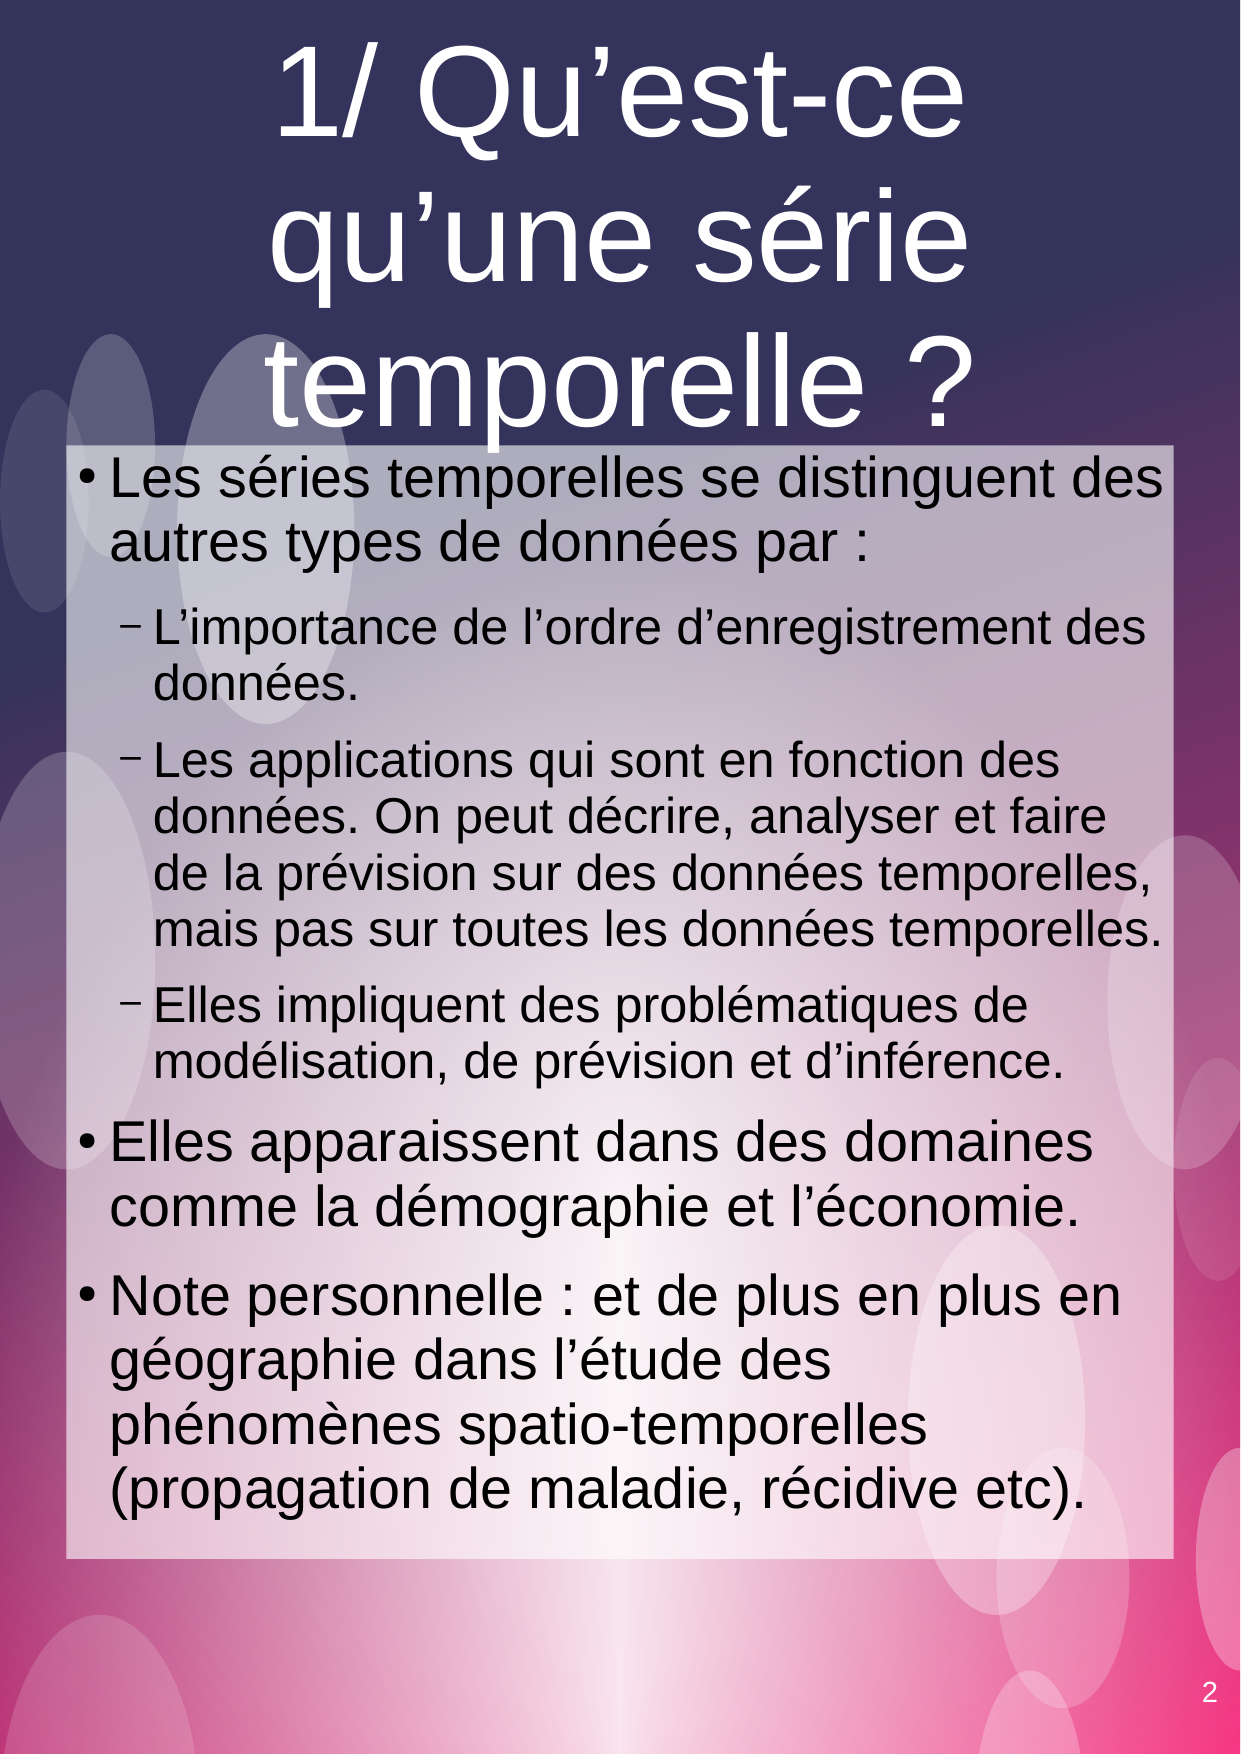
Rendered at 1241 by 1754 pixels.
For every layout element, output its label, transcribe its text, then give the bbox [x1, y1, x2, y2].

list Les séries temporelles se distinguent des autres types de données par : L’importance de l’ordre d’enregistrement des données. Les applications qui sont en fonction des données. On peut décrire, analyser et faire de la prévision sur des données temporelles, mais pas sur toutes les données temporelles. Elles impliquent des problématiques de modélisation, de prévision et d’inférence. Elles apparaissent dans des domaines comme la démographie et l’économie. Note personnelle : et de plus en plus en géographie dans l’étude des phénomènes spatio-temporelles (propagation de maladie, récidive etc). [66, 445, 1174, 1559]
title 1/ Qu’est-ce qu’une série temporelle ? [66, 19, 1174, 445]
